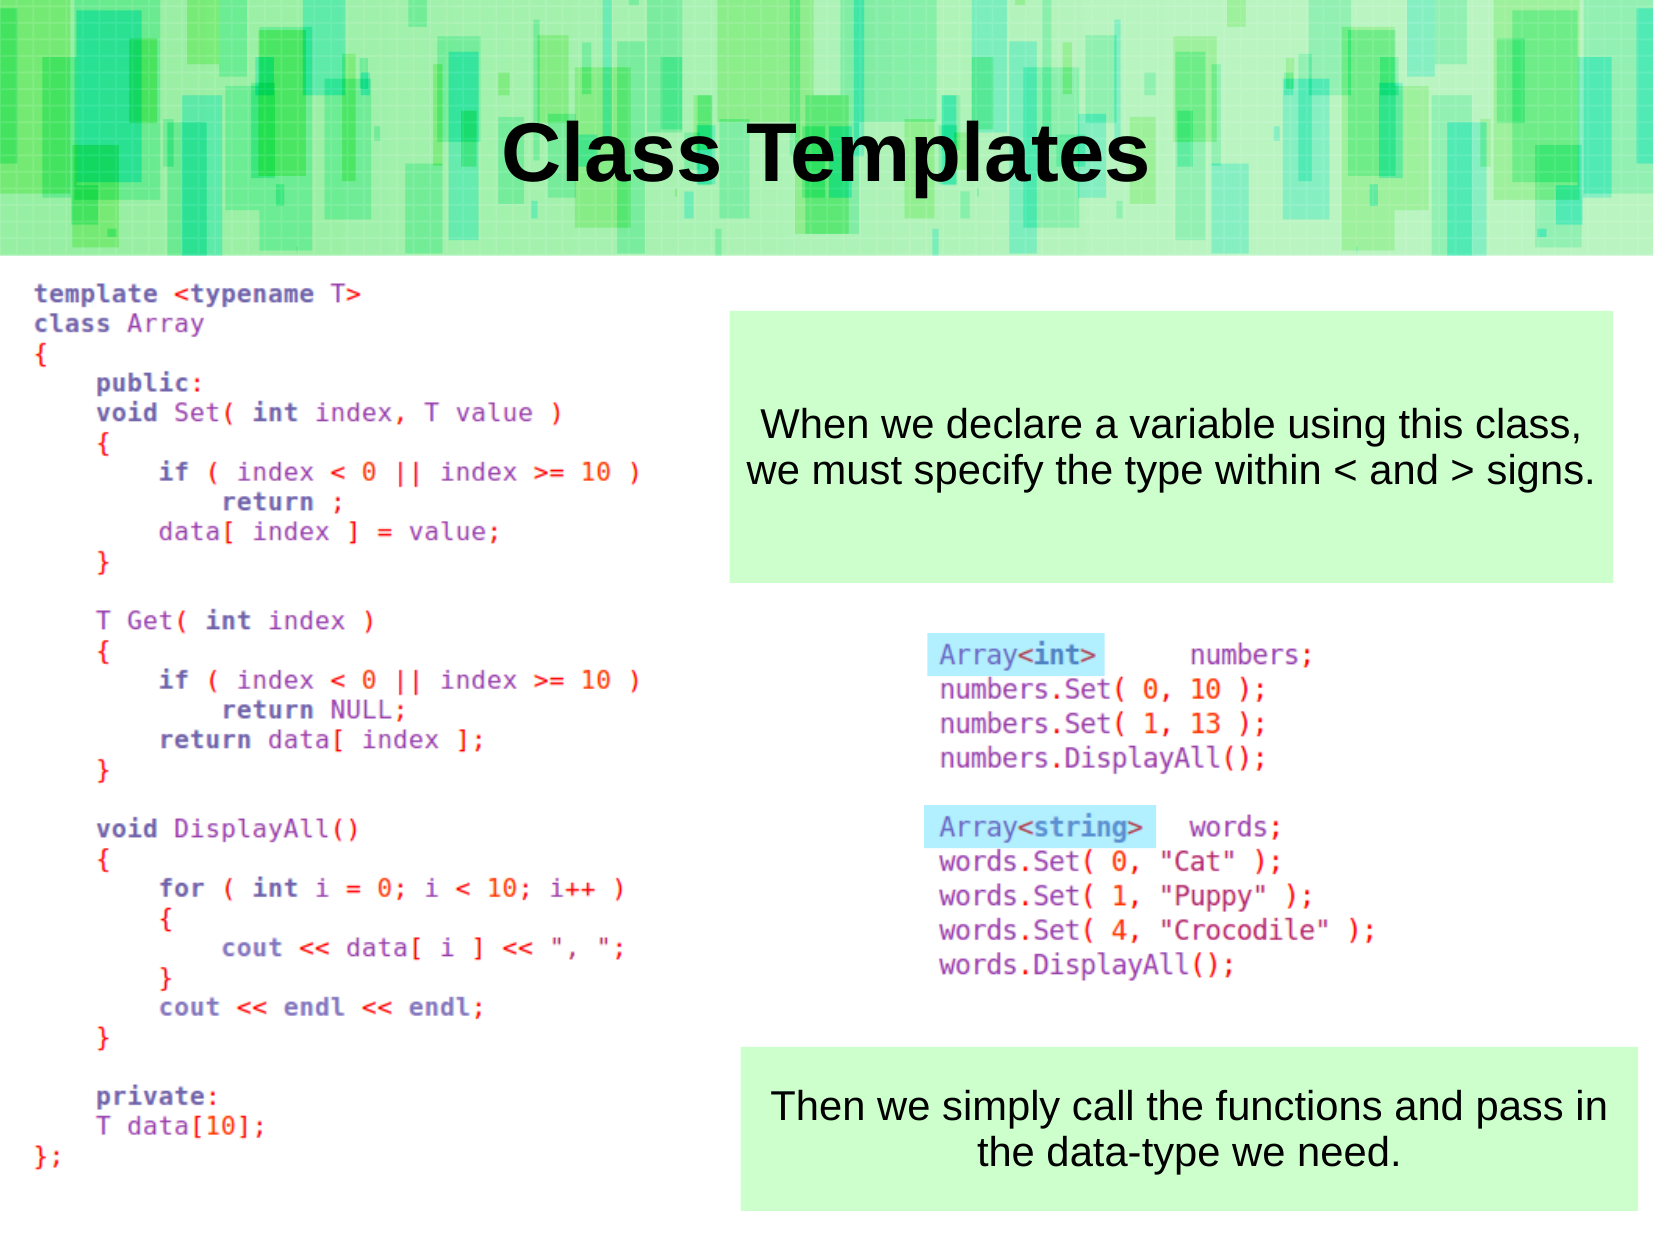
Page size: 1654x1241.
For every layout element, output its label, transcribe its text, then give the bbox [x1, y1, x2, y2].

text_box [927, 633, 1105, 677]
text_box Then we simply call the functions and pass in the data-type we need. [740, 1046, 1639, 1211]
picture [0, 0, 1654, 1241]
text_box [924, 805, 1157, 849]
text_box When we declare a variable using this class, we must specify the type within < and > signs. [729, 310, 1614, 583]
title Class Templates [82, 49, 1571, 257]
